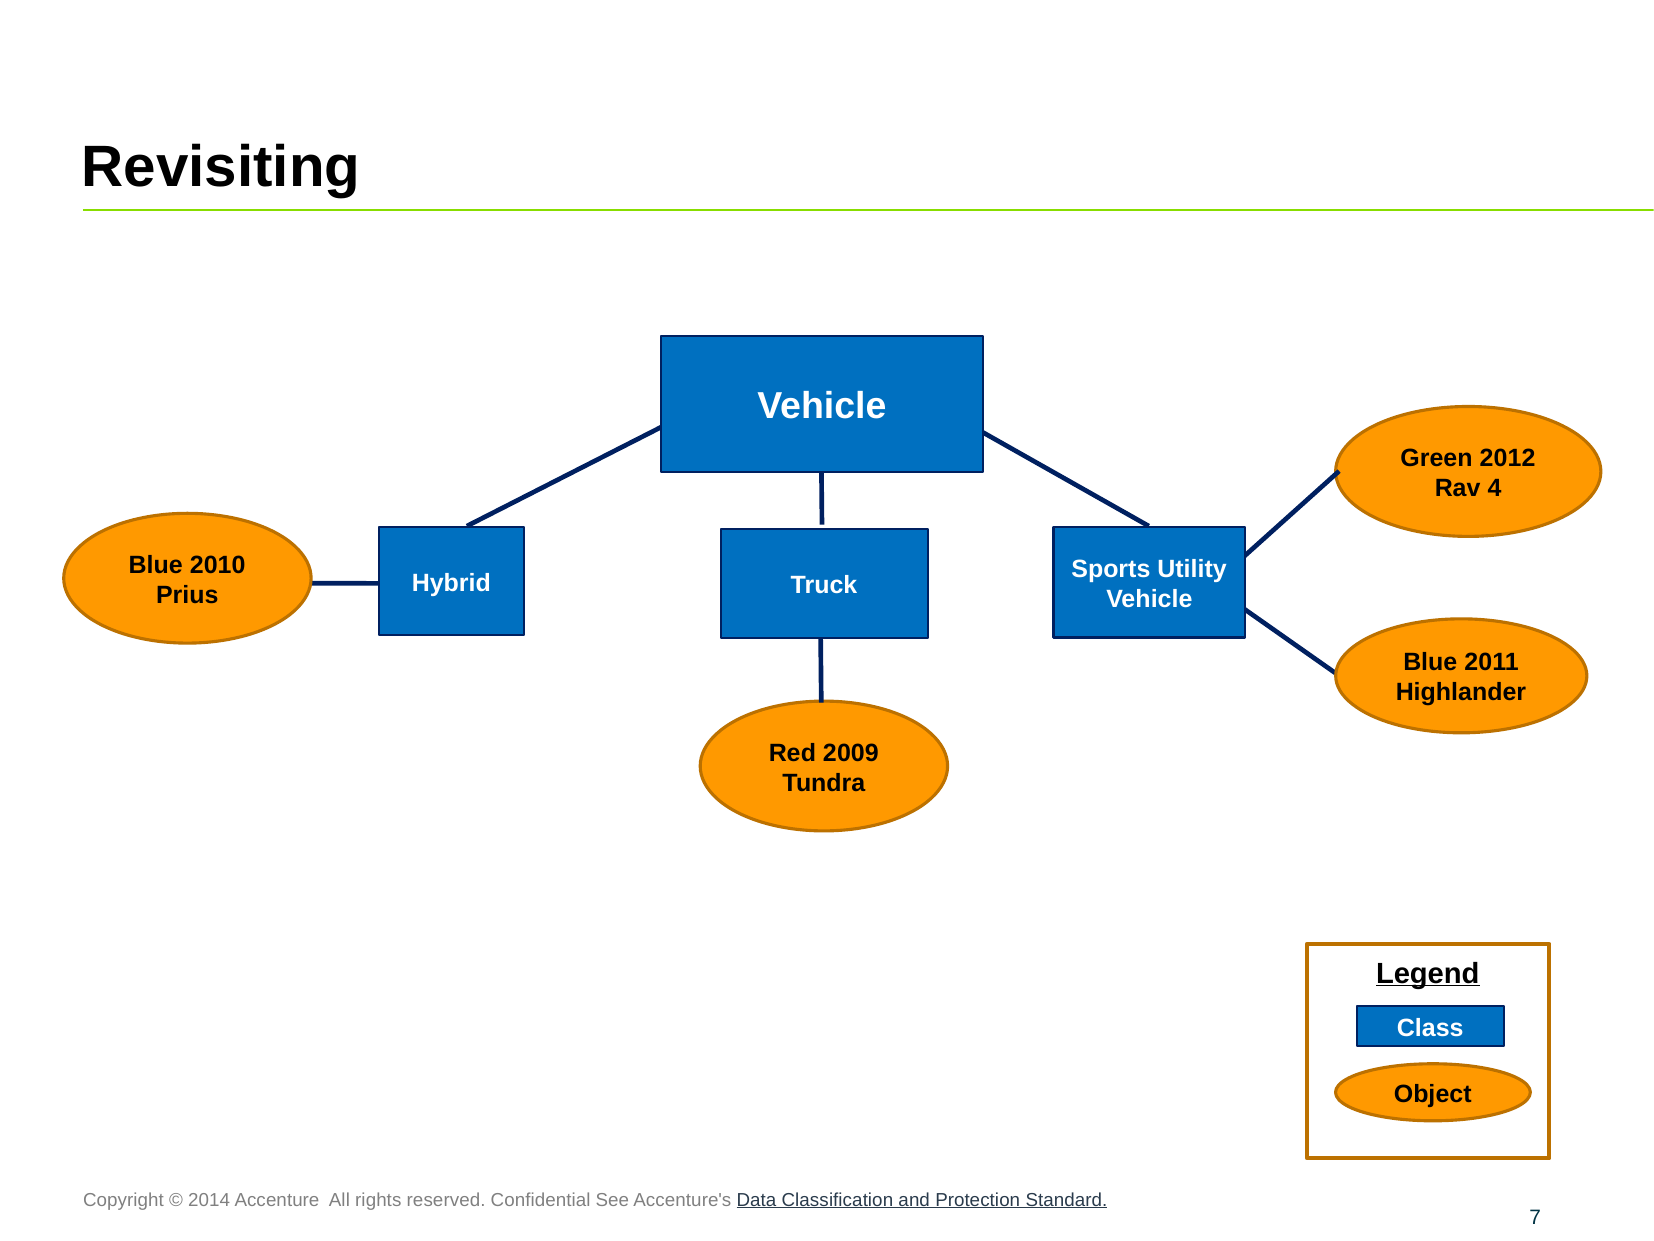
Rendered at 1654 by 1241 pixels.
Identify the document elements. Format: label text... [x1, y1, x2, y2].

text_box Blue 2011 Highlander [1335, 618, 1587, 733]
title Revisiting Classes [81, 56, 1654, 199]
text_box Red 2009 Tundra [700, 701, 948, 831]
text_box Sports Utility Vehicle [1053, 526, 1246, 638]
text_box 7 [1529, 1182, 1645, 1229]
text_box Hybrid [378, 526, 525, 636]
text_box Legend [1308, 947, 1548, 996]
text_box Class [1357, 1006, 1504, 1047]
text_box Green 2012 Rav 4 [1335, 406, 1601, 537]
text_box Object [1335, 1063, 1531, 1121]
text_box Blue 2010 Prius [63, 513, 312, 644]
text_box [1306, 943, 1550, 1159]
text_box Truck [720, 529, 928, 639]
text_box Vehicle [660, 336, 983, 472]
